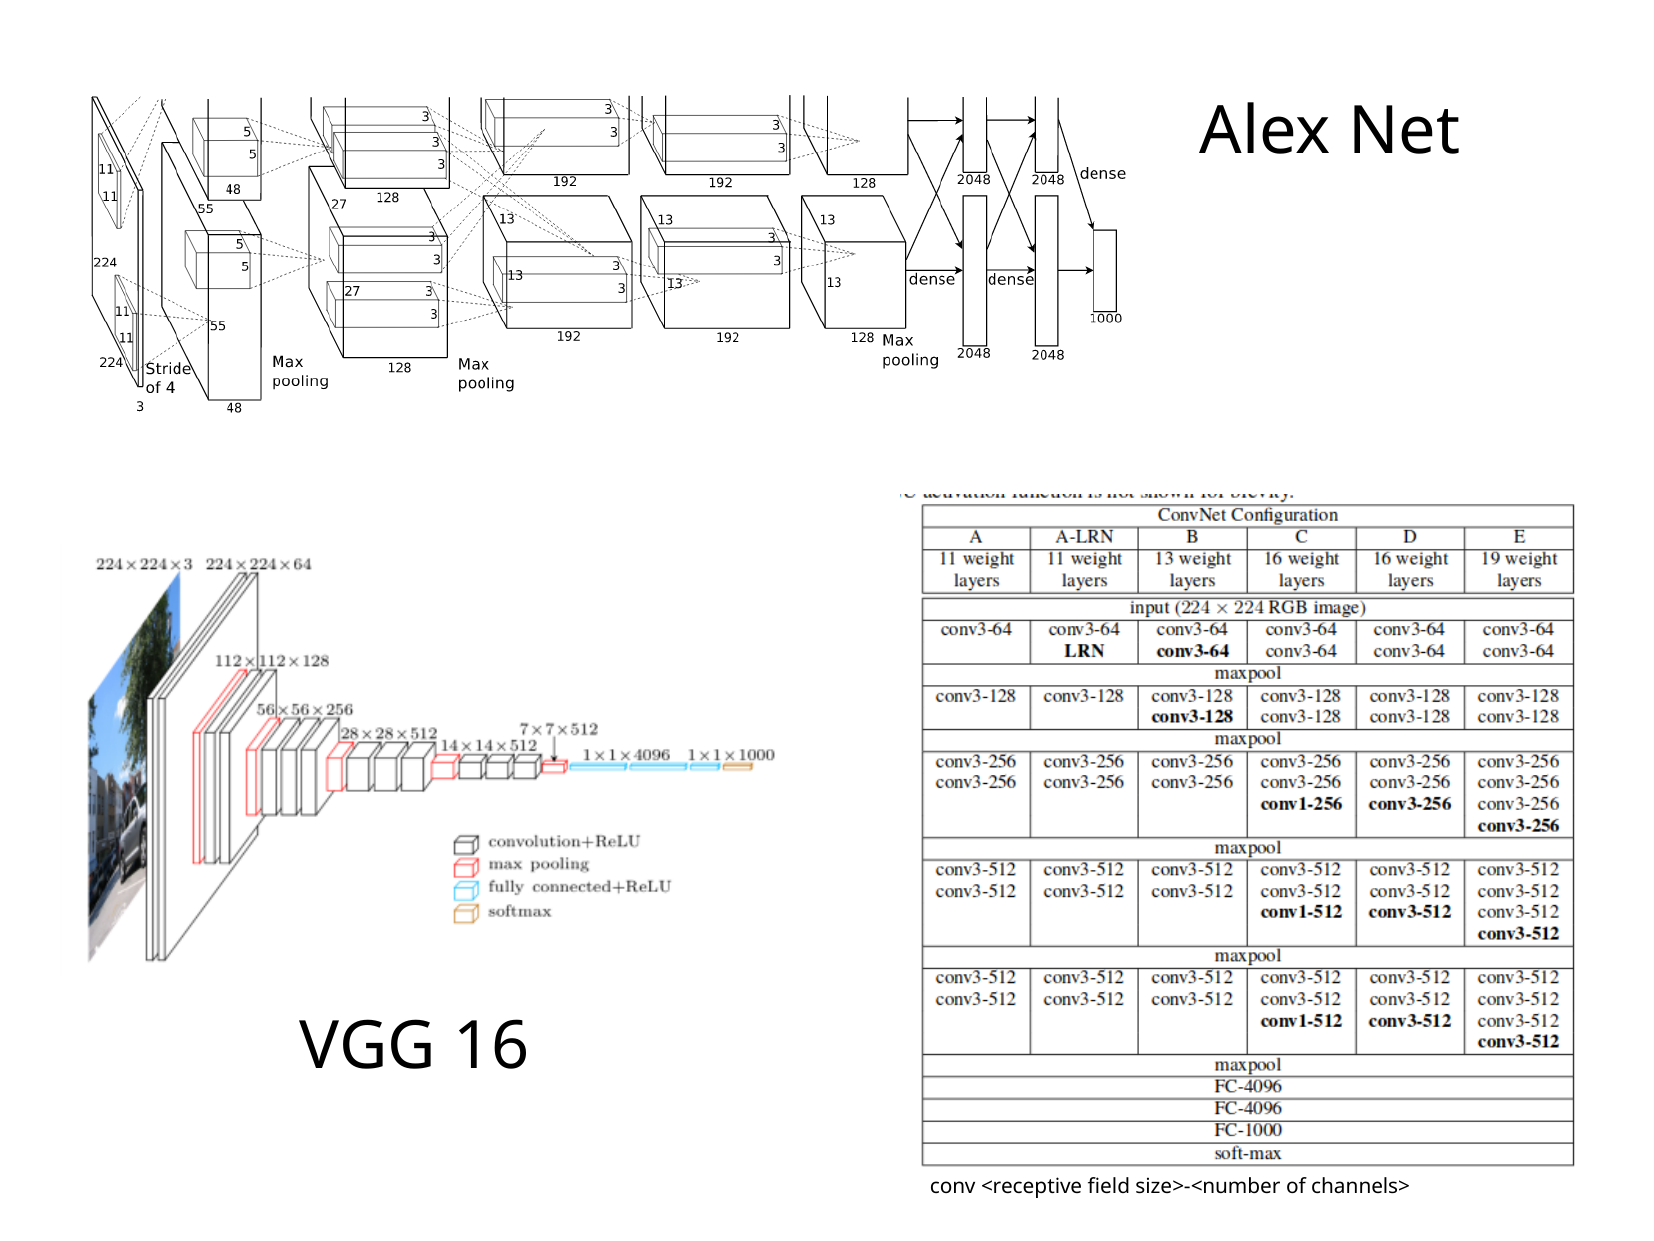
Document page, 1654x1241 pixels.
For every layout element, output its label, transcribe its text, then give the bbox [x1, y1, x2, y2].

picture [60, 543, 795, 976]
text_box Alex Net [1185, 75, 1654, 157]
picture [75, 39, 1144, 436]
text_box VGG 16 [285, 990, 826, 1072]
picture [900, 494, 1591, 1186]
text_box conv <receptive field size>-<number of channels> [915, 1164, 1560, 1221]
